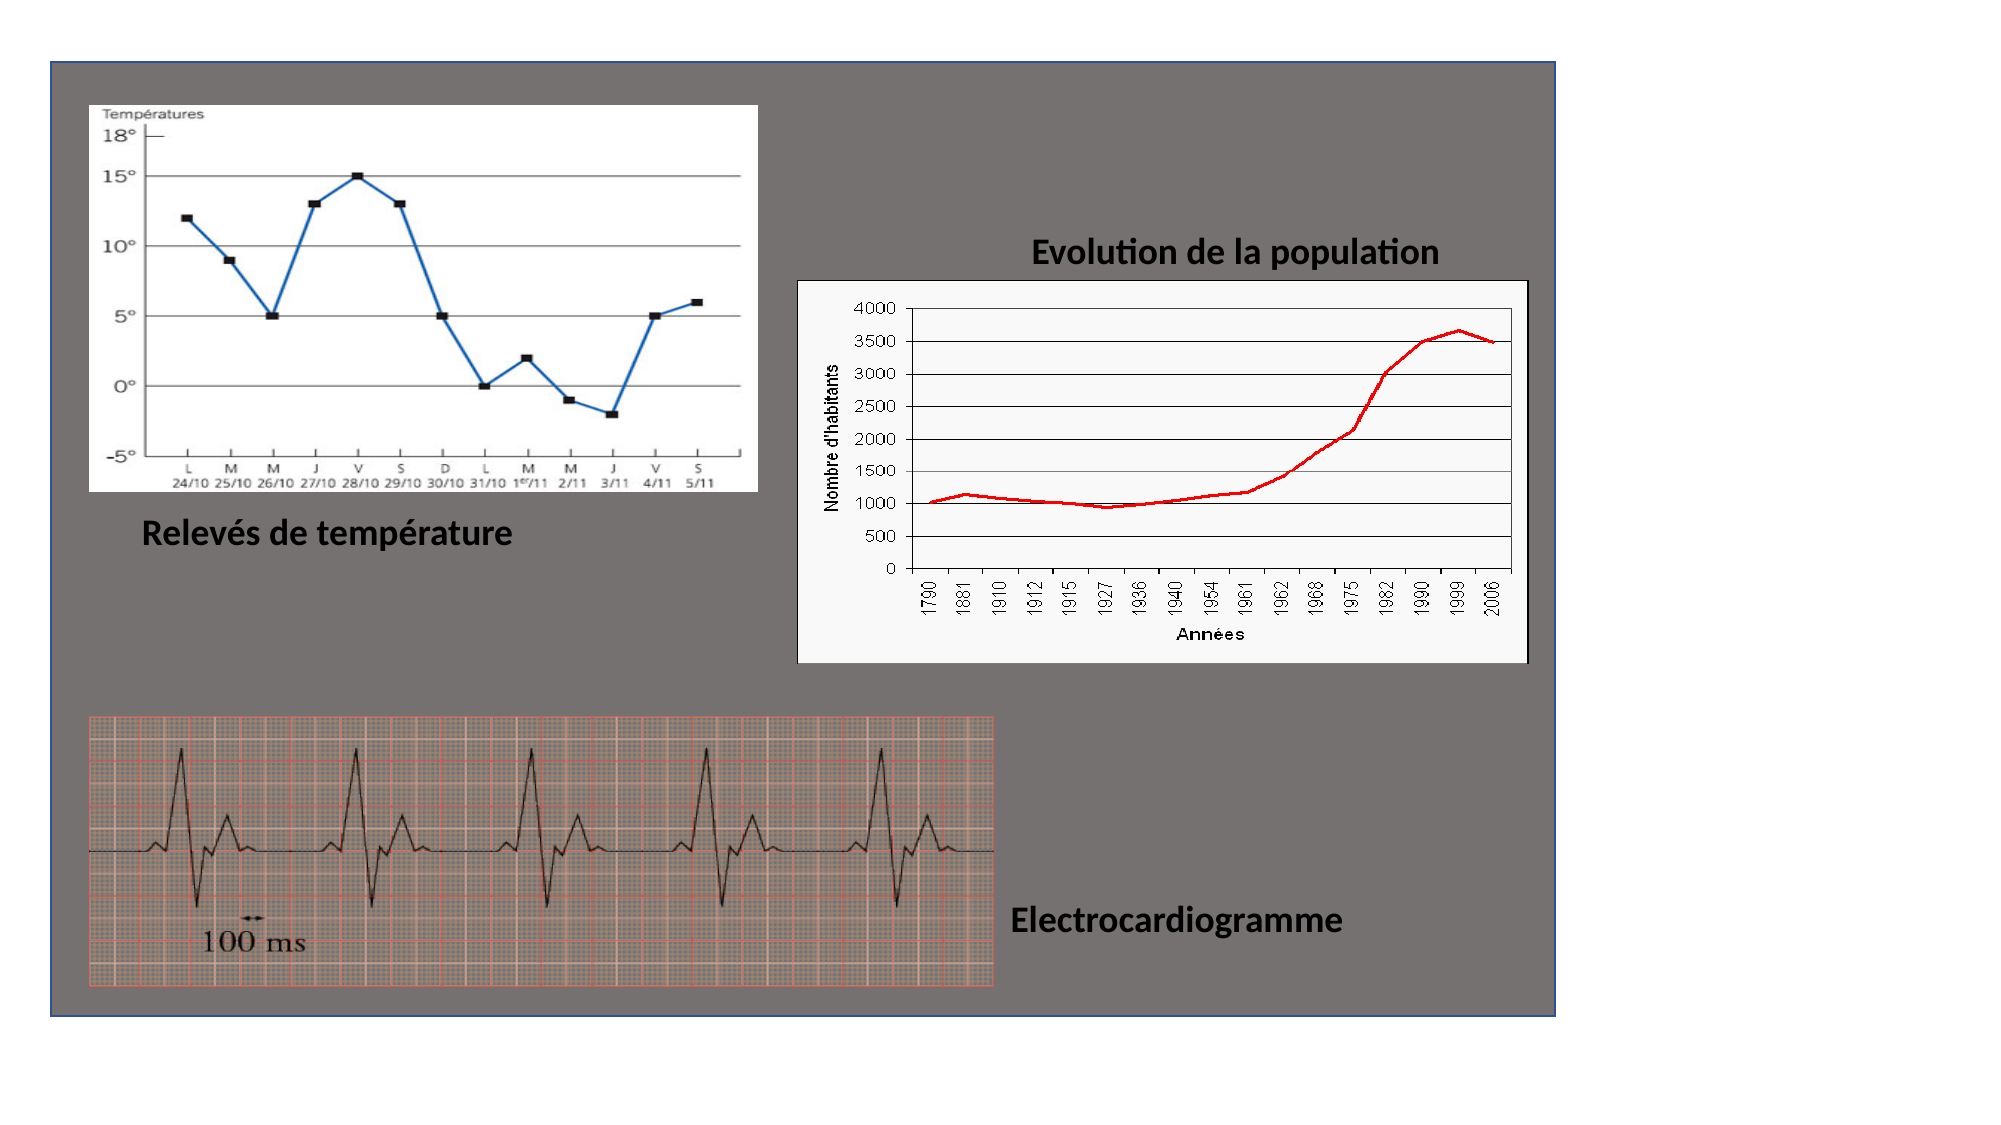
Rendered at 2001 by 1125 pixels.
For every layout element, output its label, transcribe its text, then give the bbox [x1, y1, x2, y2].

text_box Relevés de température [126, 500, 580, 562]
picture [797, 280, 1529, 664]
text_box Electrocardiogramme [995, 888, 1449, 949]
text_box [51, 62, 1555, 1016]
text_box Evolution de la population [1016, 219, 1469, 281]
picture [89, 716, 996, 987]
picture [89, 105, 758, 492]
